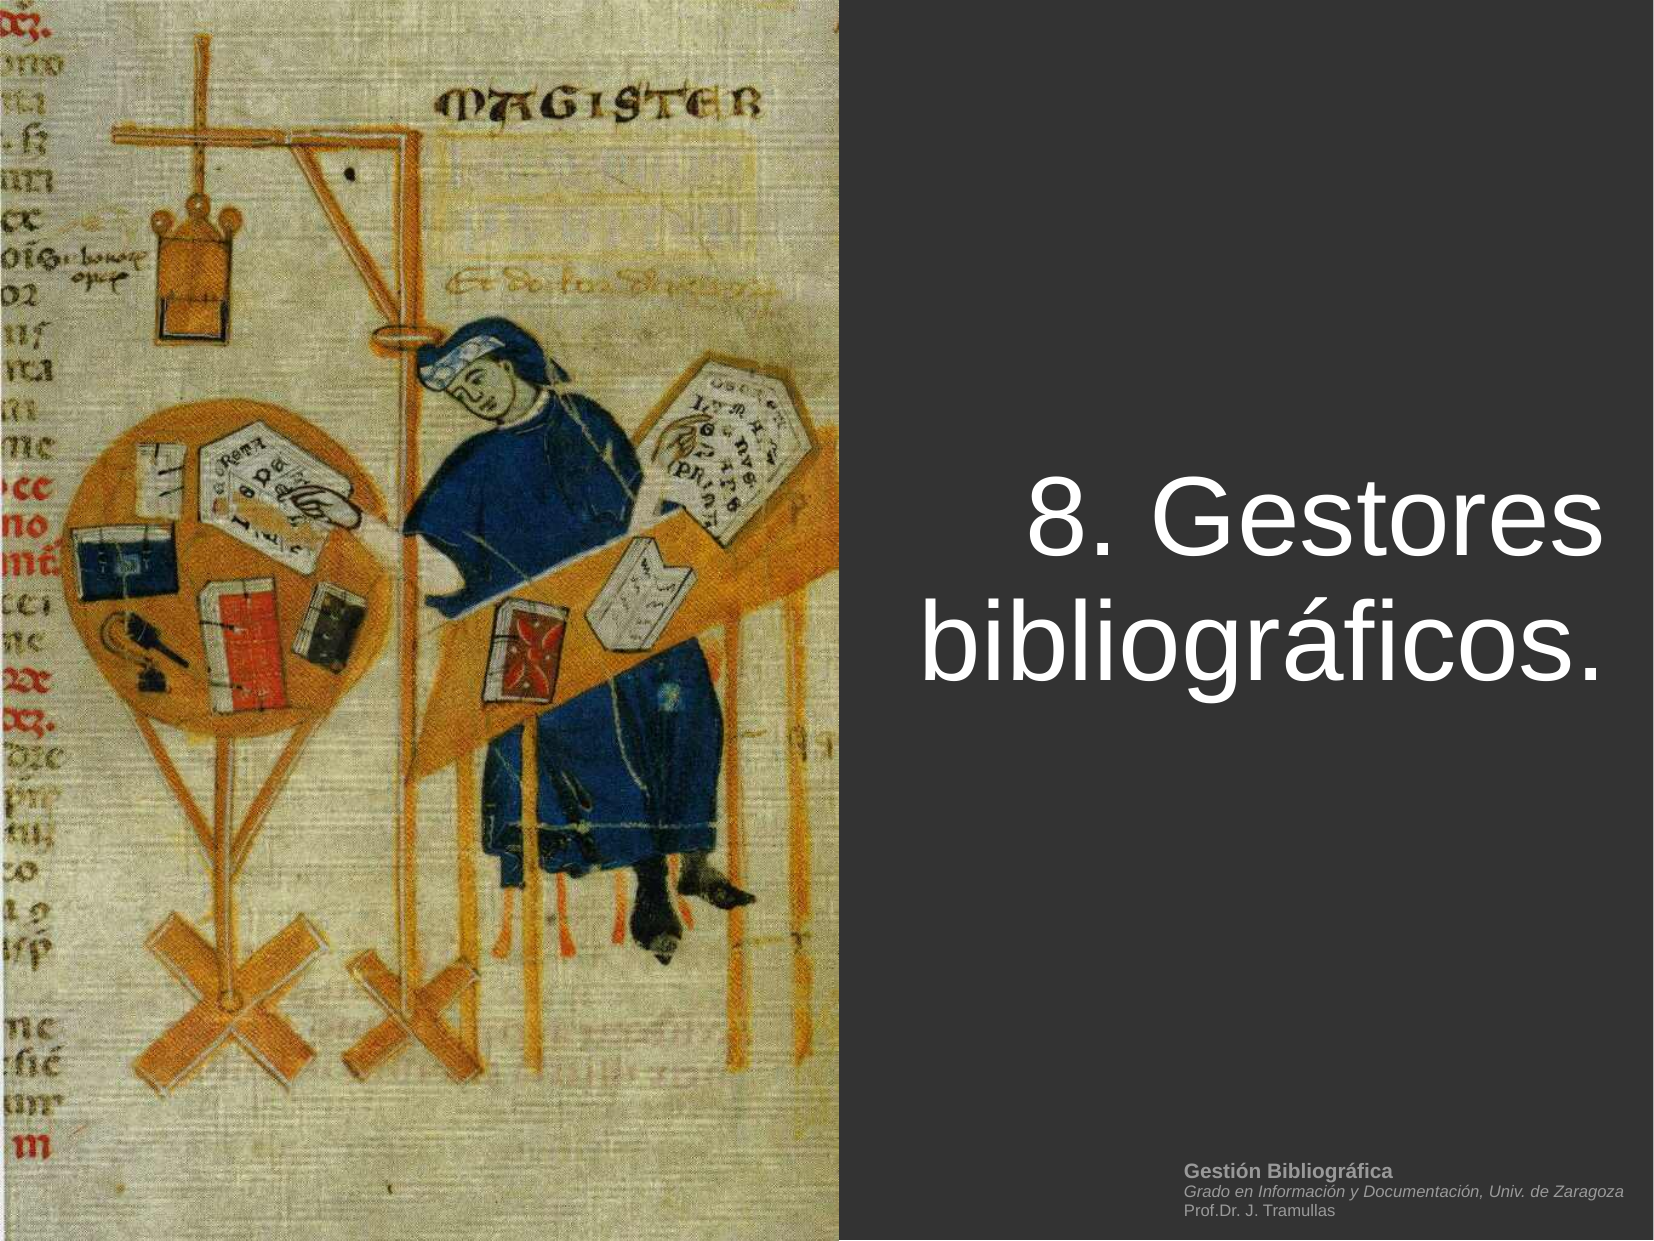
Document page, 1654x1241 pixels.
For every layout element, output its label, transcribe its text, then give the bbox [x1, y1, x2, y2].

subtitle 8. Gestores bibliográficos. [850, 188, 1607, 969]
picture [0, 0, 839, 1241]
